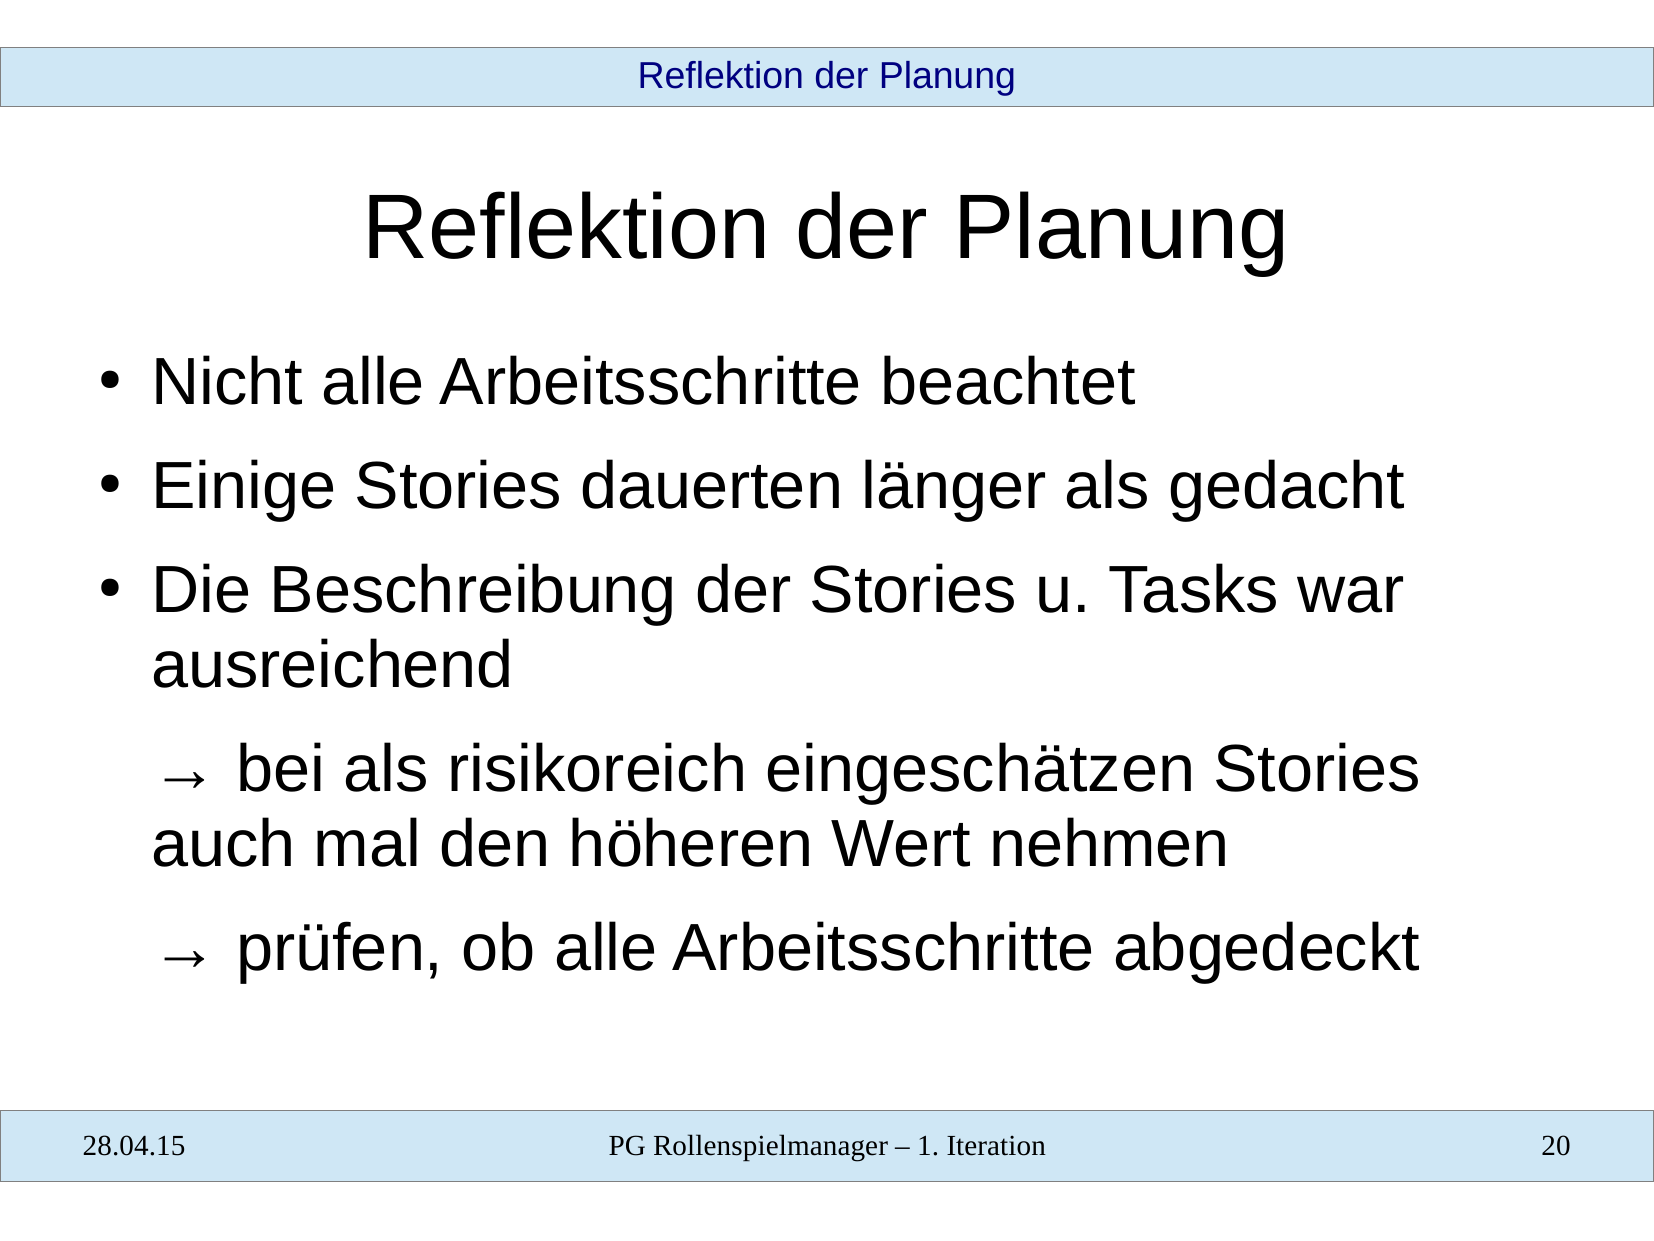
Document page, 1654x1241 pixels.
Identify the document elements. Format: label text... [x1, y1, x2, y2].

list Nicht alle Arbeitsschritte beachtet Einige Stories dauerten länger als gedacht Die Beschreibung der Stories u. Tasks war ausreichend → bei als risikoreich eingeschätzen Stories auch mal den höheren Wert nehmen → prüfen, ob alle Arbeitsschritte abgedeckt [80, 343, 1536, 1063]
text_box Reflektion der Planung [0, 47, 1654, 105]
title Reflektion der Planung [82, 123, 1571, 331]
